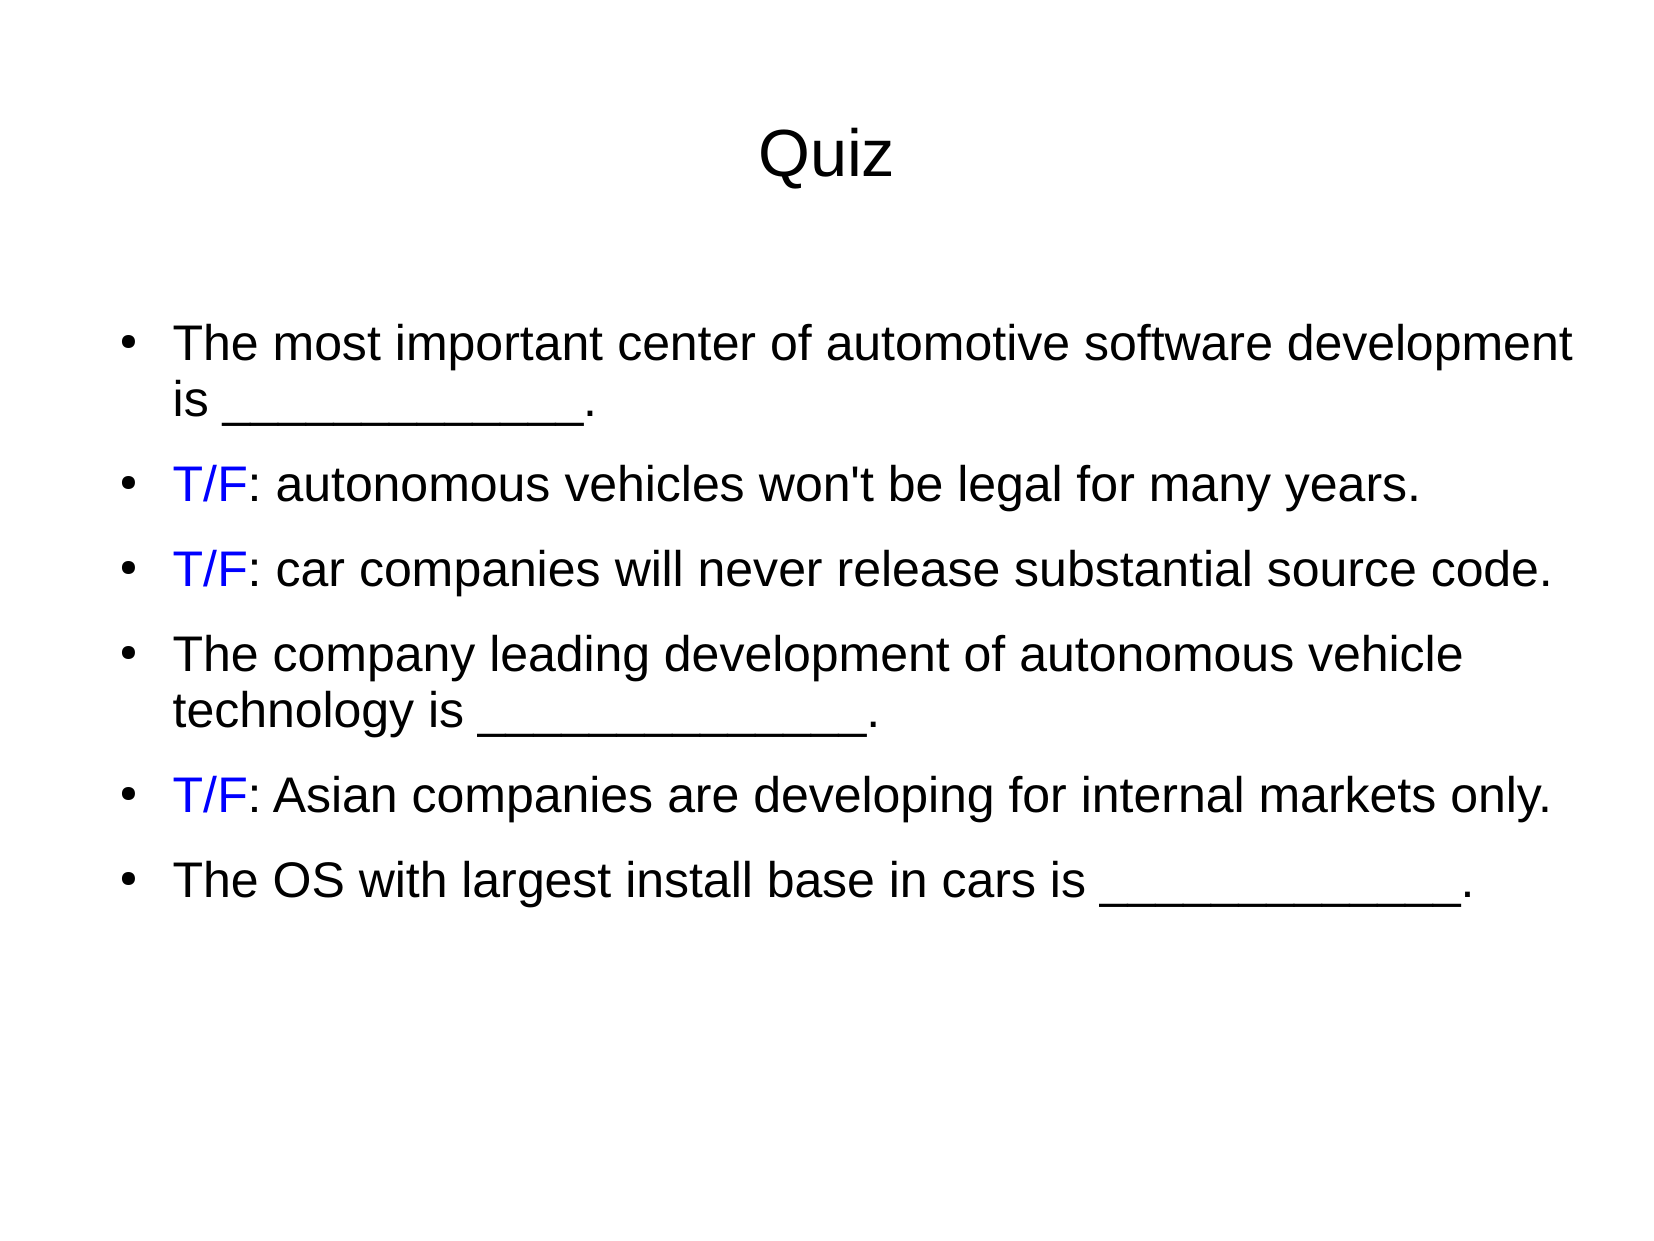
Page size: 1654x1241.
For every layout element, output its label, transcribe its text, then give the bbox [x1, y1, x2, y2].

title Quiz [82, 49, 1571, 257]
list The most important center of automotive software development is _____________. T/F: autonomous vehicles won't be legal for many years. T/F: car companies will never release substantial source code. The company leading development of autonomous vehicle technology is ______________. T/F: Asian companies are developing for internal markets only. The OS with largest install base in cars is _____________. [101, 315, 1591, 1035]
